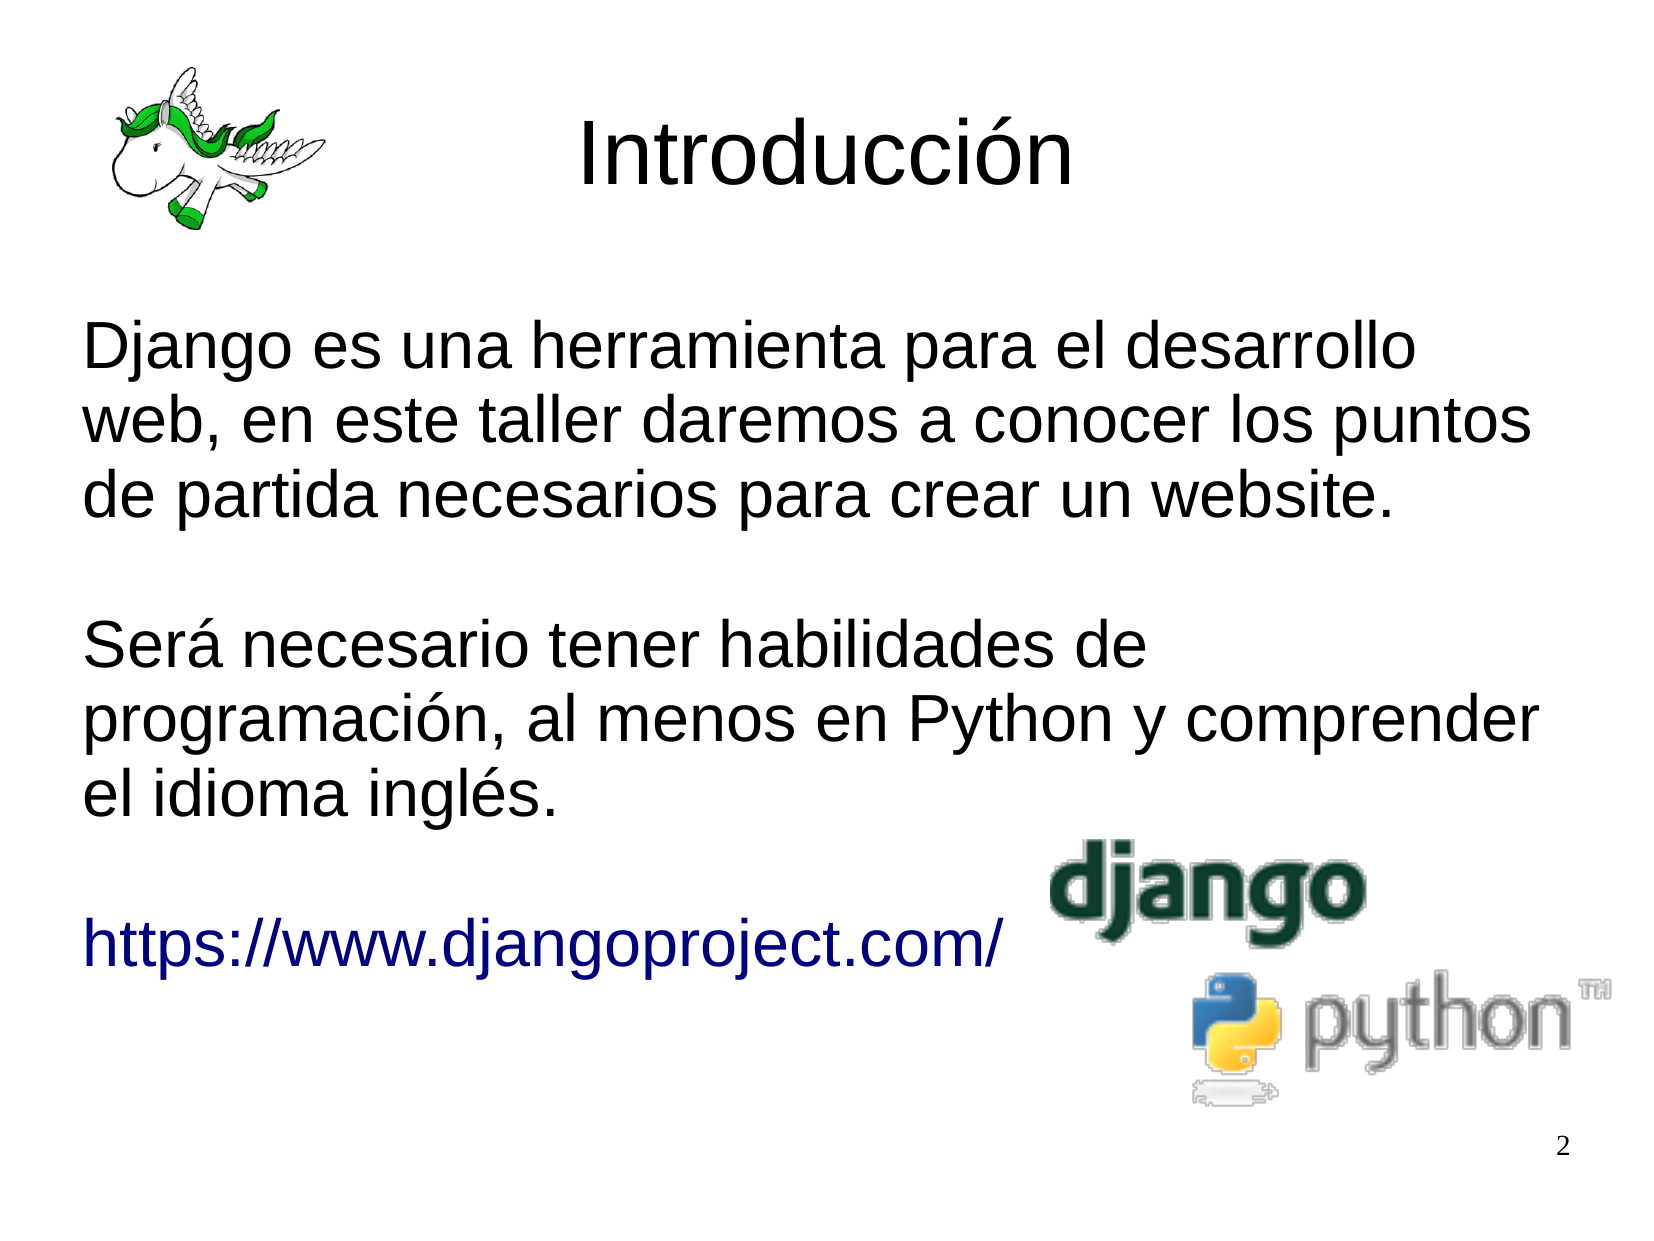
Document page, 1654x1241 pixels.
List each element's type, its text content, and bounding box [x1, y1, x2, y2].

title Introducción [82, 49, 1571, 257]
picture [76, 58, 361, 241]
subtitle Django es una herramienta para el desarrollo web, en este taller daremos a conocer los puntos de partida necesarios para crear un website. Será necesario tener habilidades de programación, al menos en Python y comprender el idioma inglés. https://www.djangoproject.com/ [82, 307, 1571, 1205]
picture [1050, 839, 1621, 1110]
